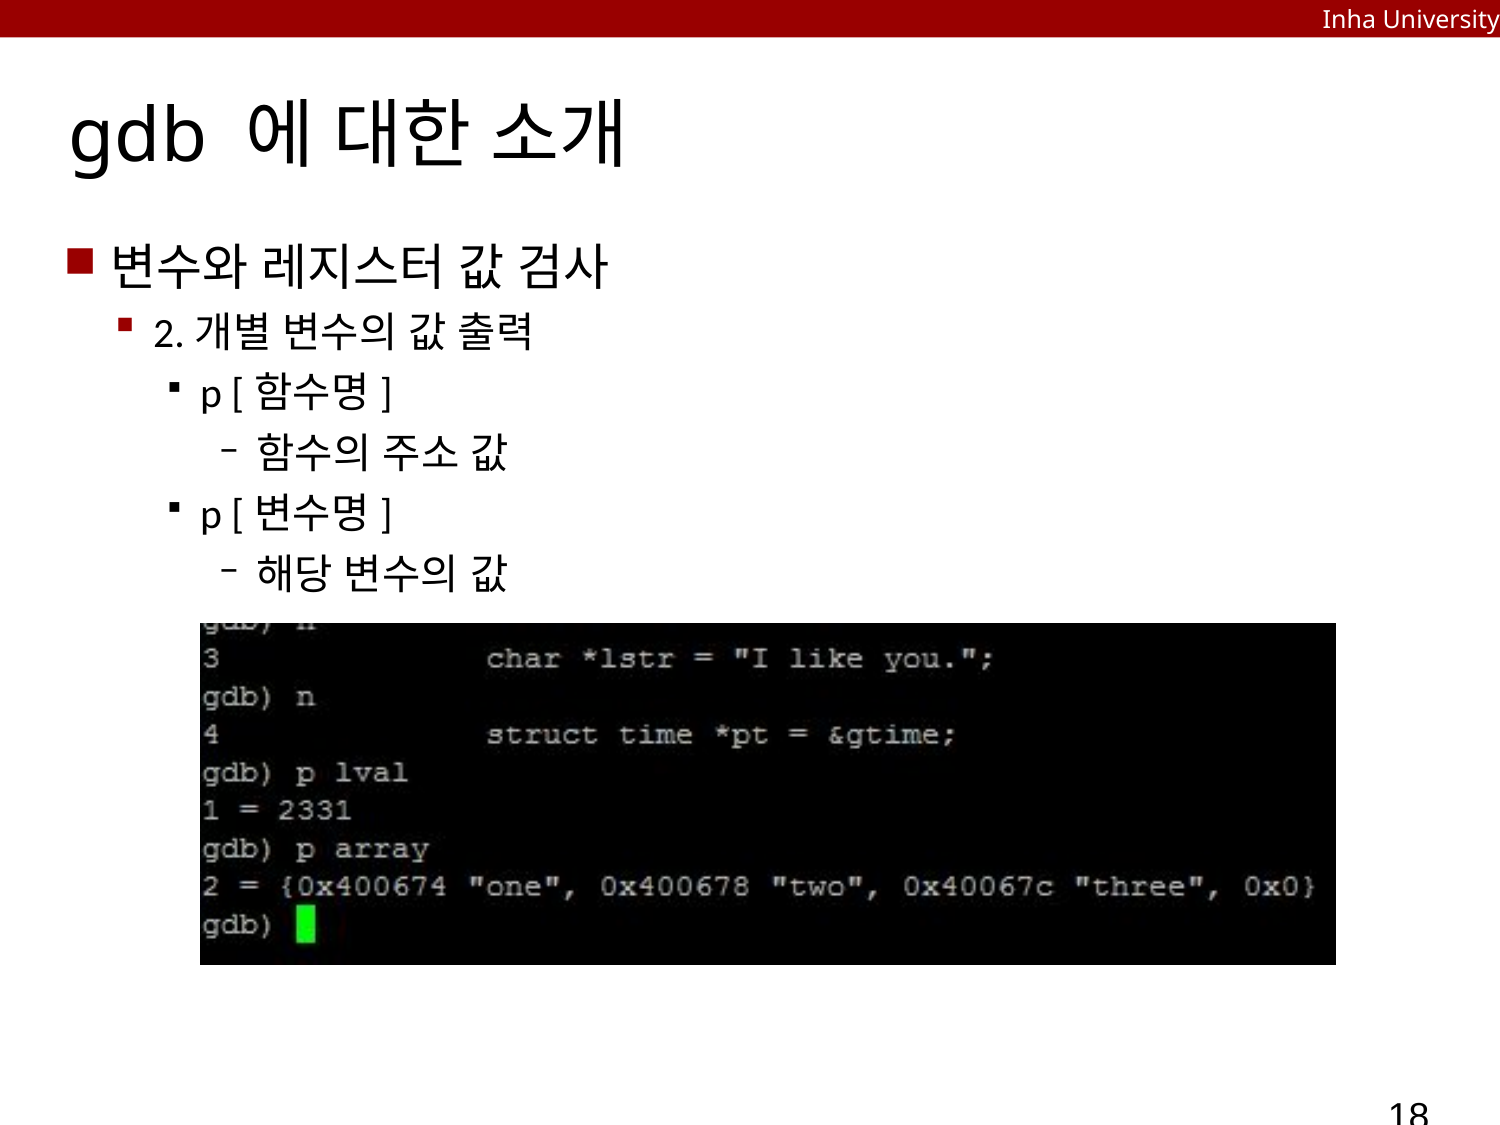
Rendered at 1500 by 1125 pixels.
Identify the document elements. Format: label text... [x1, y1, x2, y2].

text_box Inha University [1322, 3, 1500, 33]
list 변수와 레지스터 값 검사 2.개별 변수의 값 출력 p [함수명] 함수의 주소 값 p [변수명] 해당 변수의 값 [62, 229, 1438, 1050]
text_box [0, 0, 1500, 38]
picture [200, 623, 1336, 965]
title gdb 에 대한 소개 [62, 41, 1438, 221]
